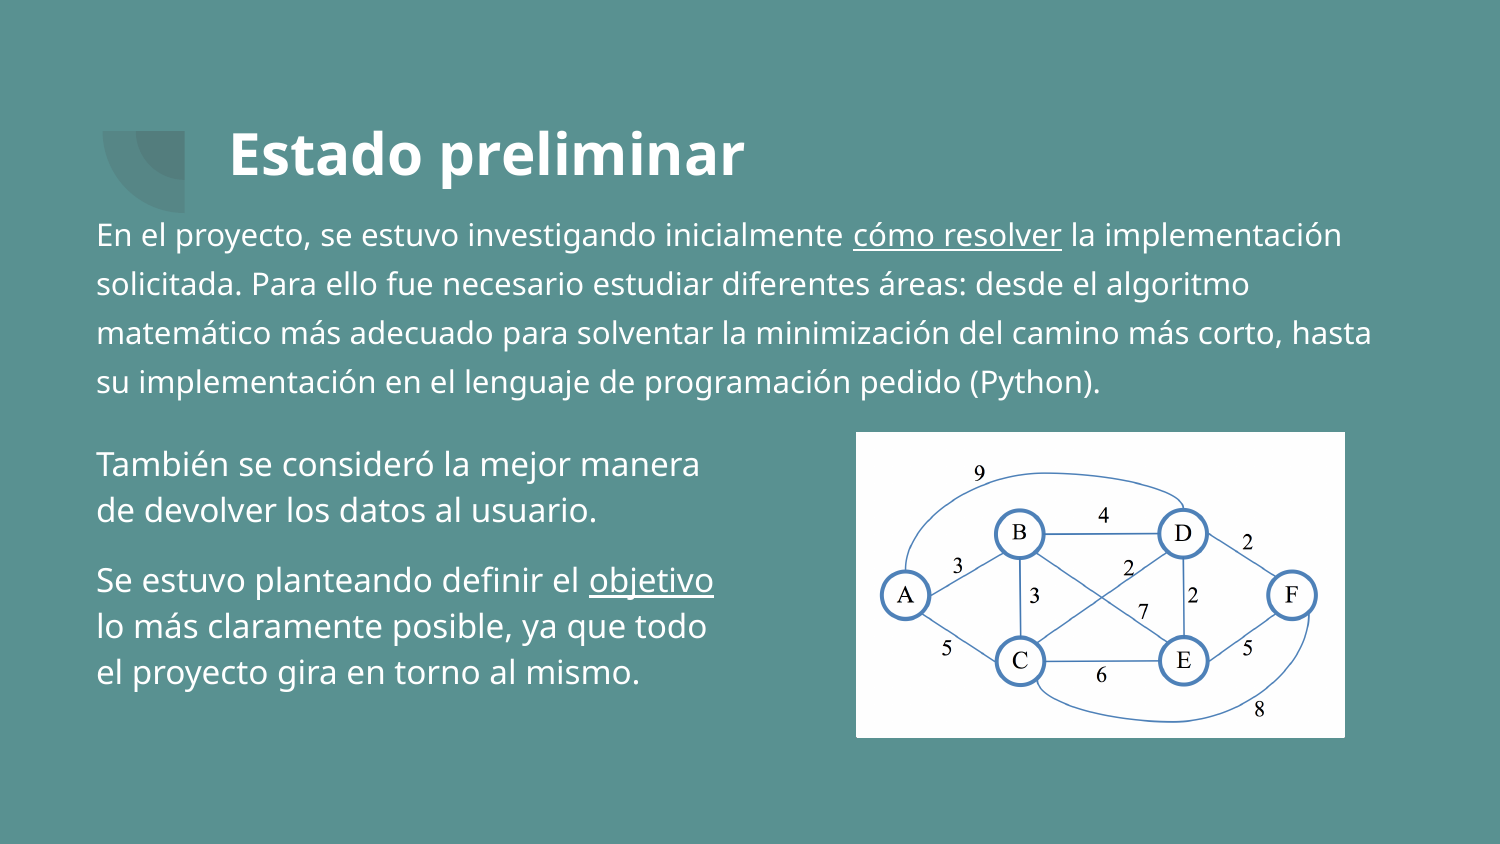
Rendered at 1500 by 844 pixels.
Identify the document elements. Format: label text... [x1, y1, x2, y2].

list En el proyecto, se estuvo investigando inicialmente cómo resolver la implementación solicitada. Para ello fue necesario estudiar diferentes áreas: desde el algoritmo matemático más adecuado para solventar la minimización del camino más corto, hasta su implementación en el lenguaje de programación pedido (Python). [81, 191, 1419, 422]
title Estado preliminar [213, 98, 1368, 191]
text_box También se consideró la mejor manera de devolver los datos al usuario. Se estuvo planteando definir el objetivo lo más claramente posible, ya que todo el proyecto gira en torno al mismo. [81, 421, 753, 707]
picture [856, 432, 1345, 738]
